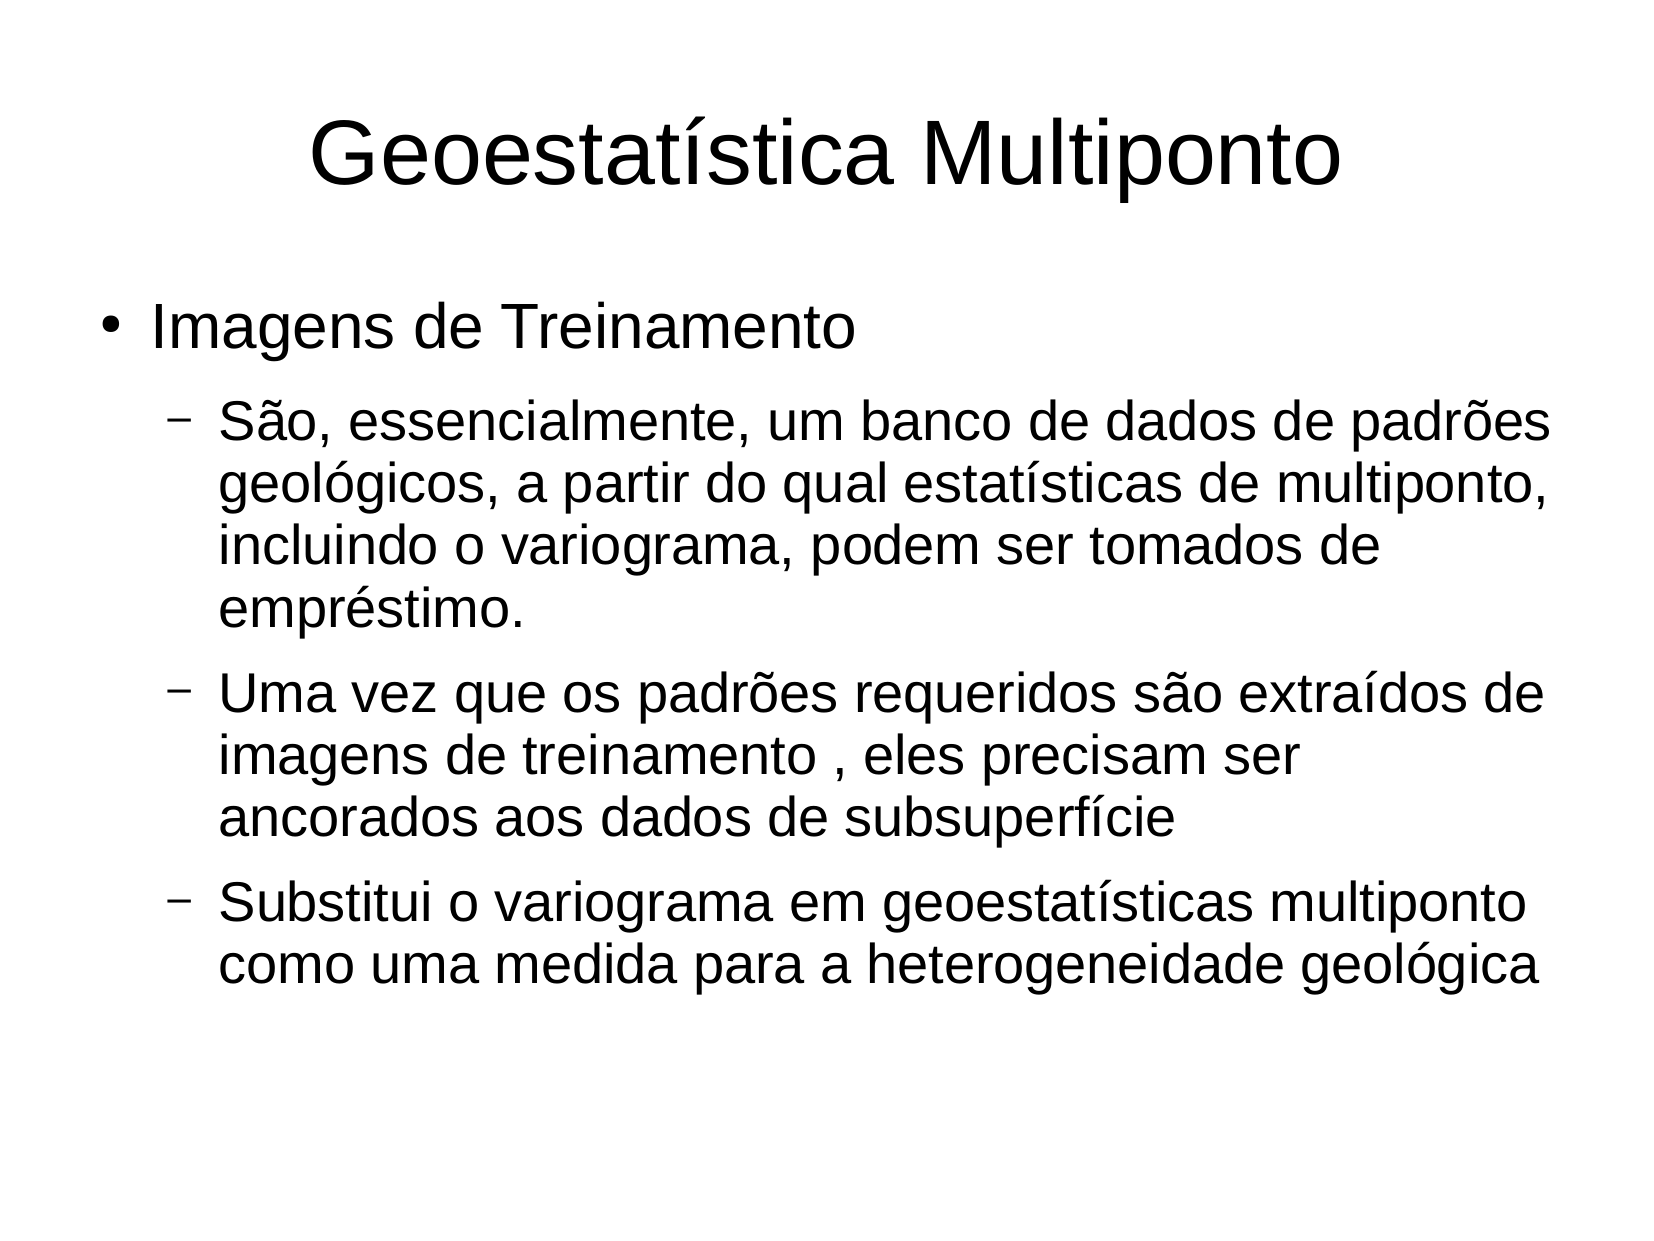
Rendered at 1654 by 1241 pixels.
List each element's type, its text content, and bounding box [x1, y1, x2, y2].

title Geoestatística Multiponto [82, 49, 1571, 257]
list Imagens de Treinamento São, essencialmente, um banco de dados de padrões geológicos, a partir do qual estatísticas de multiponto, incluindo o variograma, podem ser tomados de empréstimo. Uma vez que os padrões requeridos são extraídos de imagens de treinamento , eles precisam ser ancorados aos dados de subsuperfície Substitui o variograma em geoestatísticas multiponto como uma medida para a heterogeneidade geológica [82, 290, 1571, 1010]
